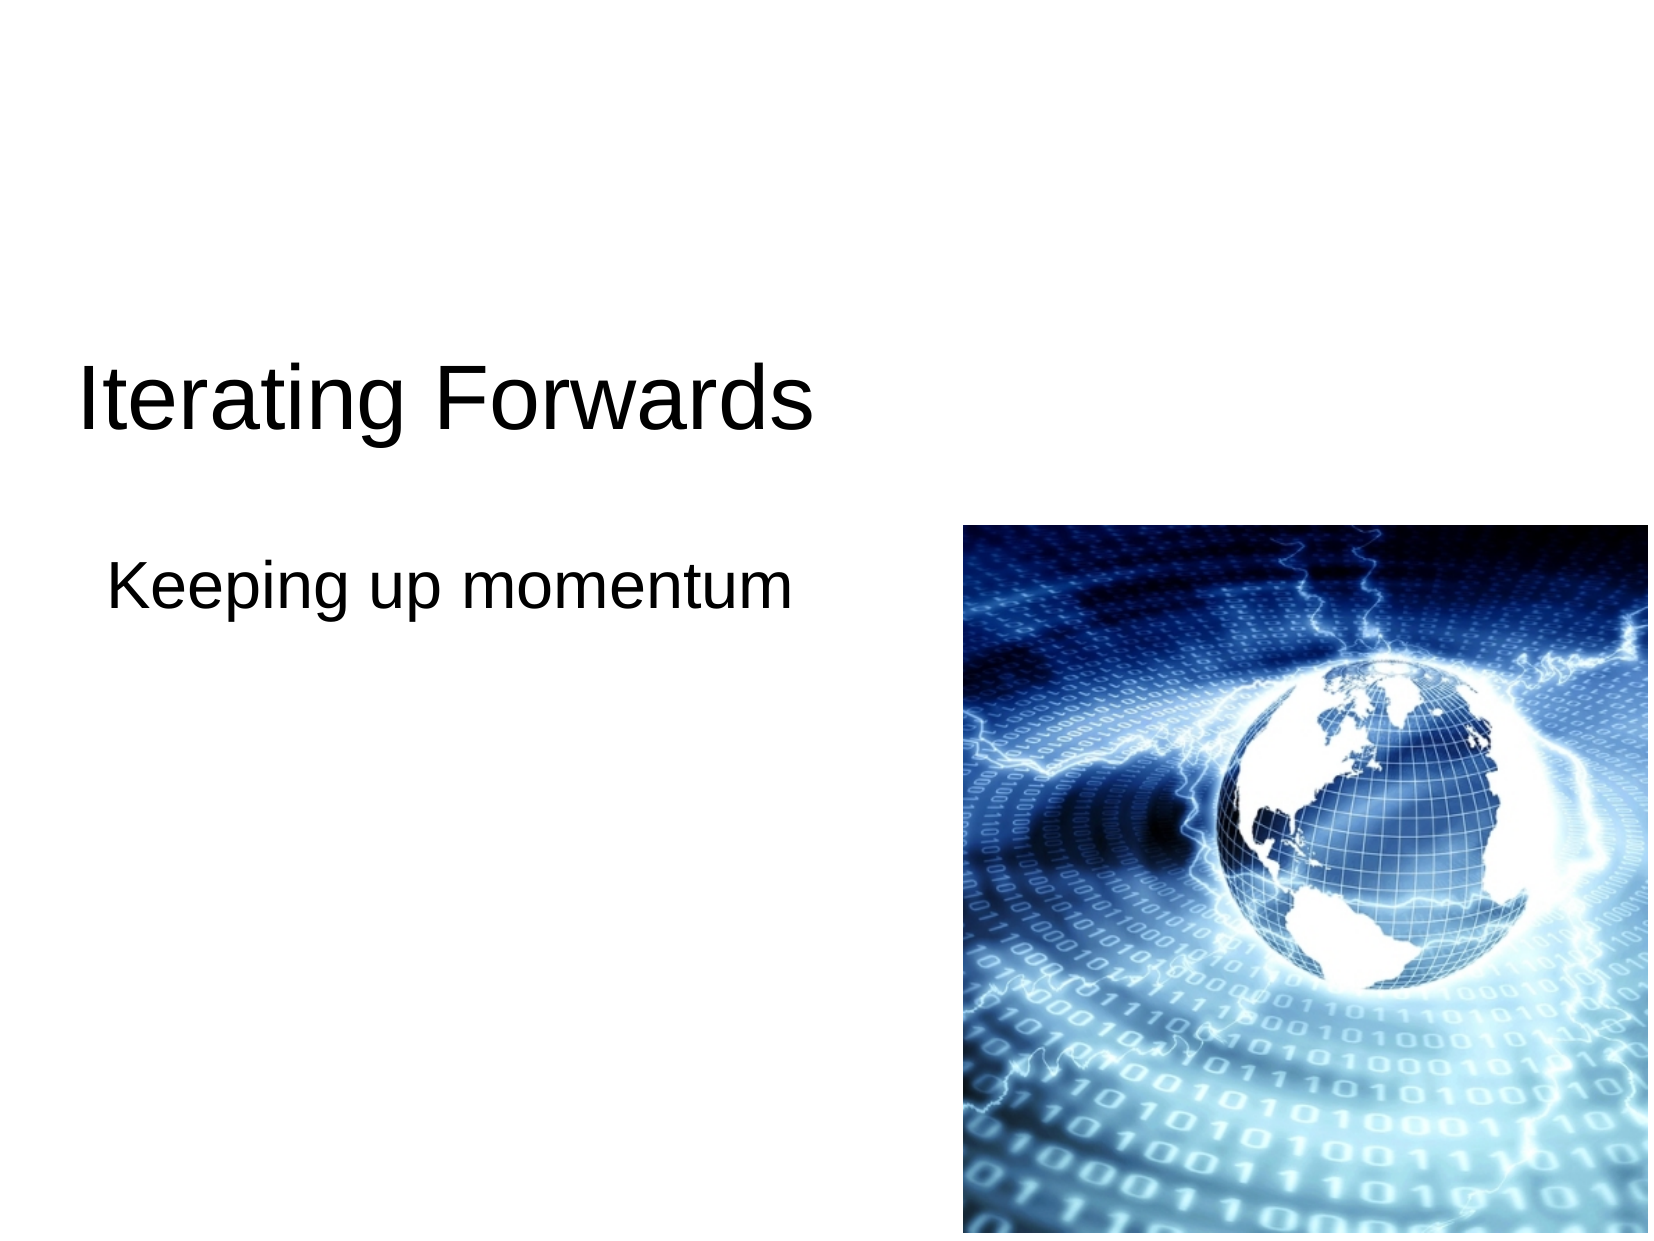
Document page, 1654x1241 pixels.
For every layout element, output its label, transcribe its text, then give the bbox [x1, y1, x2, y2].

list Keeping up momentum [88, 548, 1388, 682]
picture [963, 525, 1648, 1233]
title Iterating Forwards [76, 301, 1613, 494]
